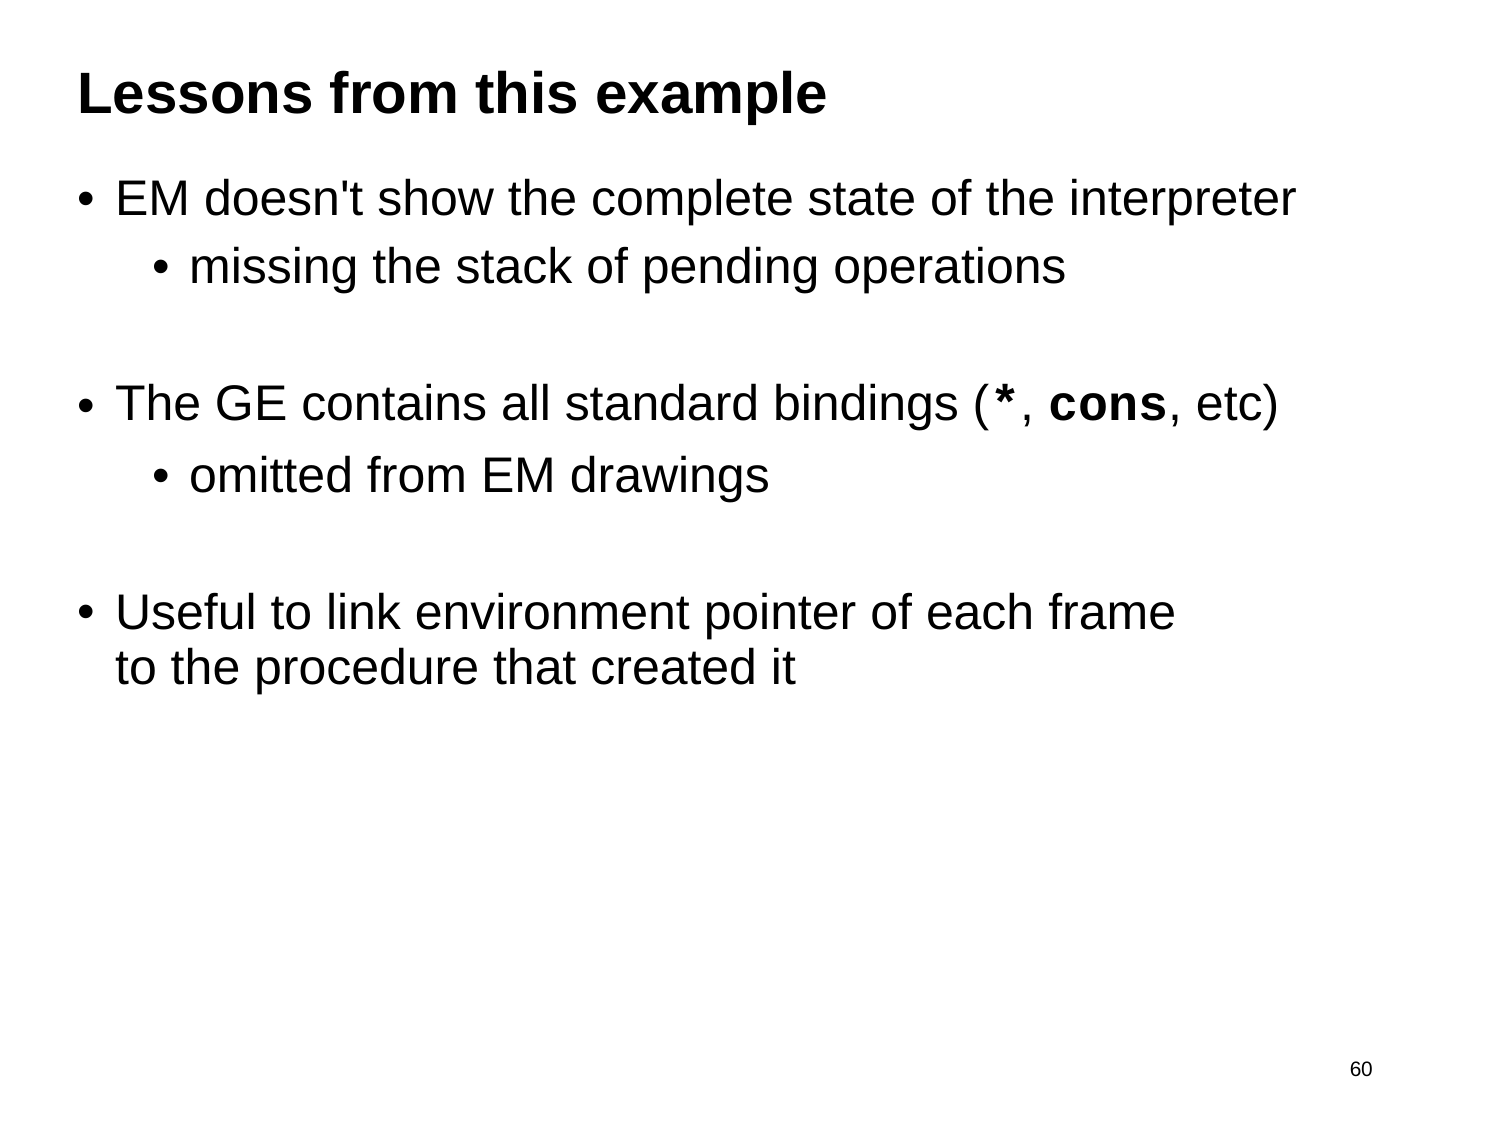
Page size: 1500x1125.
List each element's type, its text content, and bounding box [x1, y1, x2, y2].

title Lessons from this example [62, 24, 1338, 162]
list EM doesn't show the complete state of the interpreter missing the stack of pending operations The GE contains all standard bindings (*, cons, etc) omitted from EM drawings Useful to link environment pointer of each frame to the procedure that created it [62, 162, 1450, 1000]
